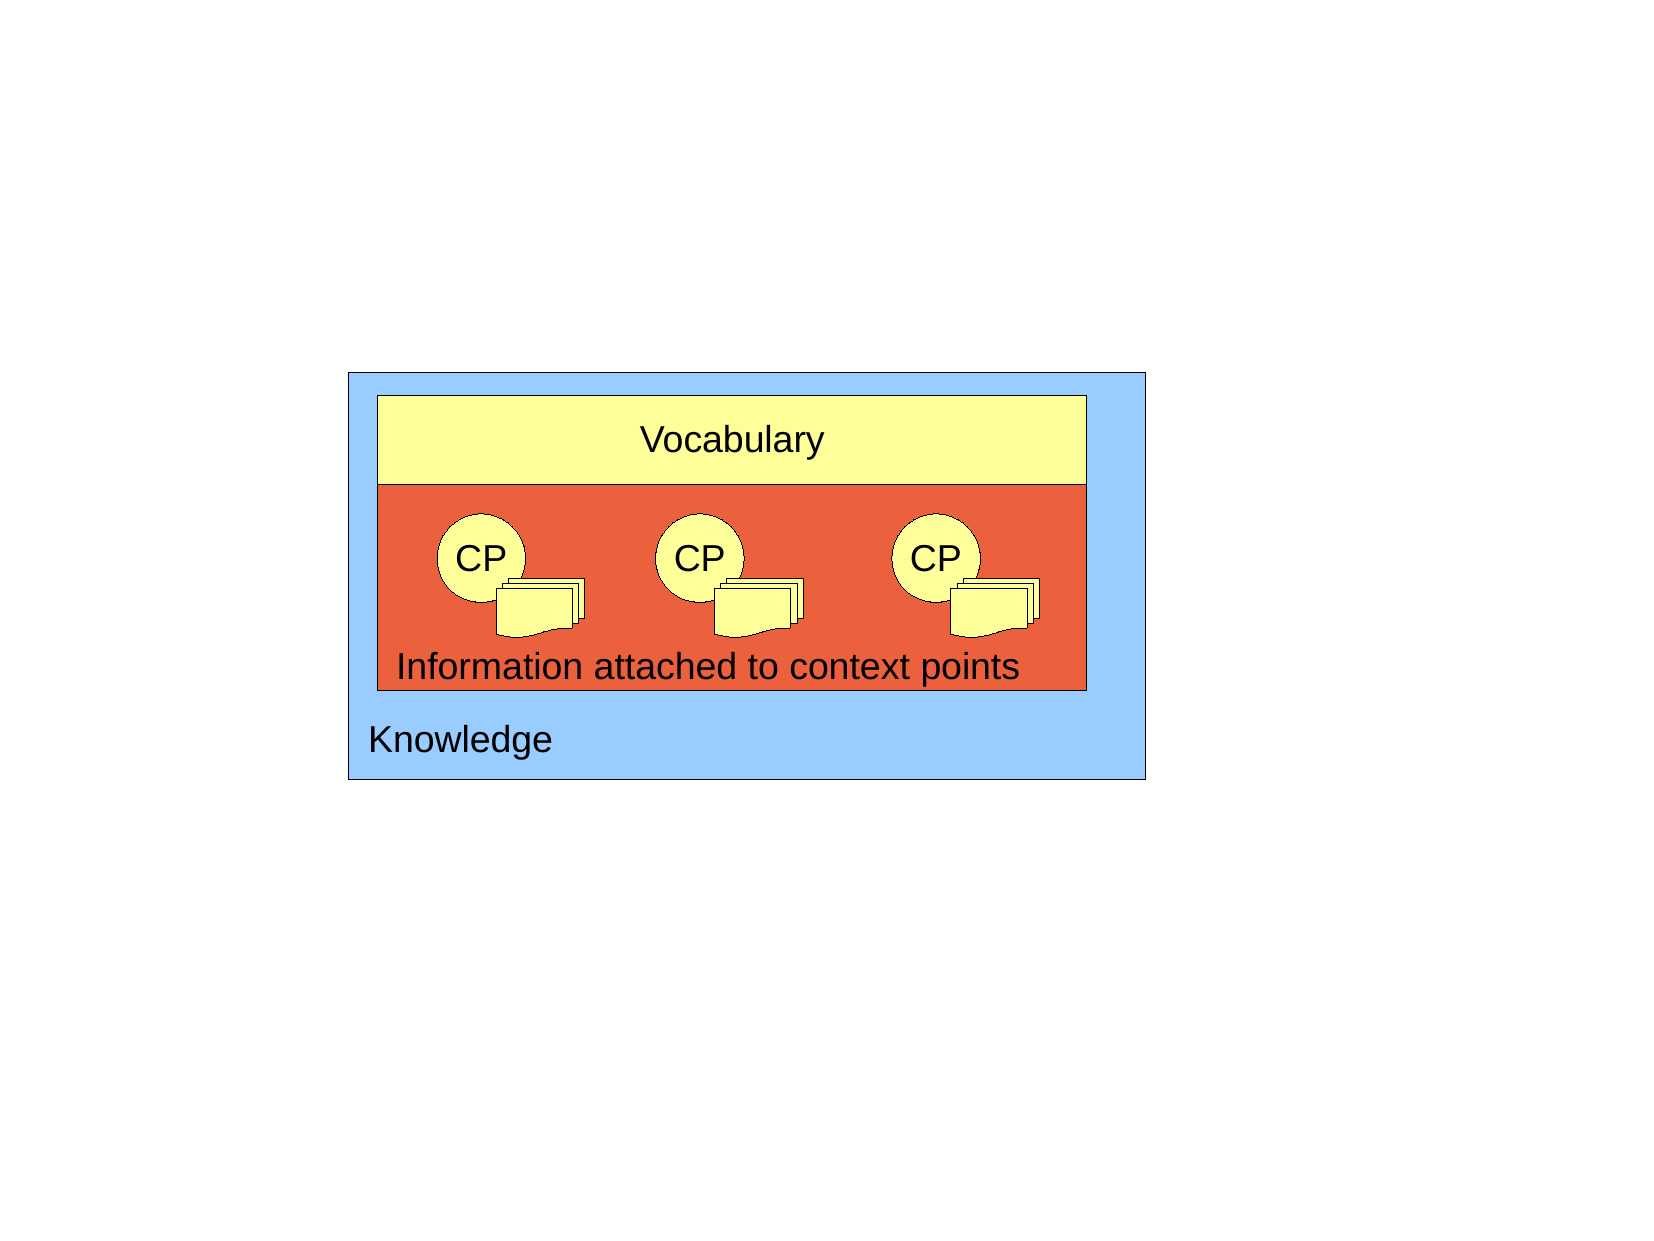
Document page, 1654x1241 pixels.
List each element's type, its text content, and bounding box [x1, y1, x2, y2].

text_box Knowledge [353, 710, 567, 768]
text_box CP [437, 513, 526, 603]
text_box Vocabulary [377, 395, 1087, 485]
text_box [348, 372, 1146, 780]
text_box CP [655, 513, 745, 603]
text_box Information attached to context points [381, 637, 1036, 695]
text_box CP [891, 513, 981, 603]
